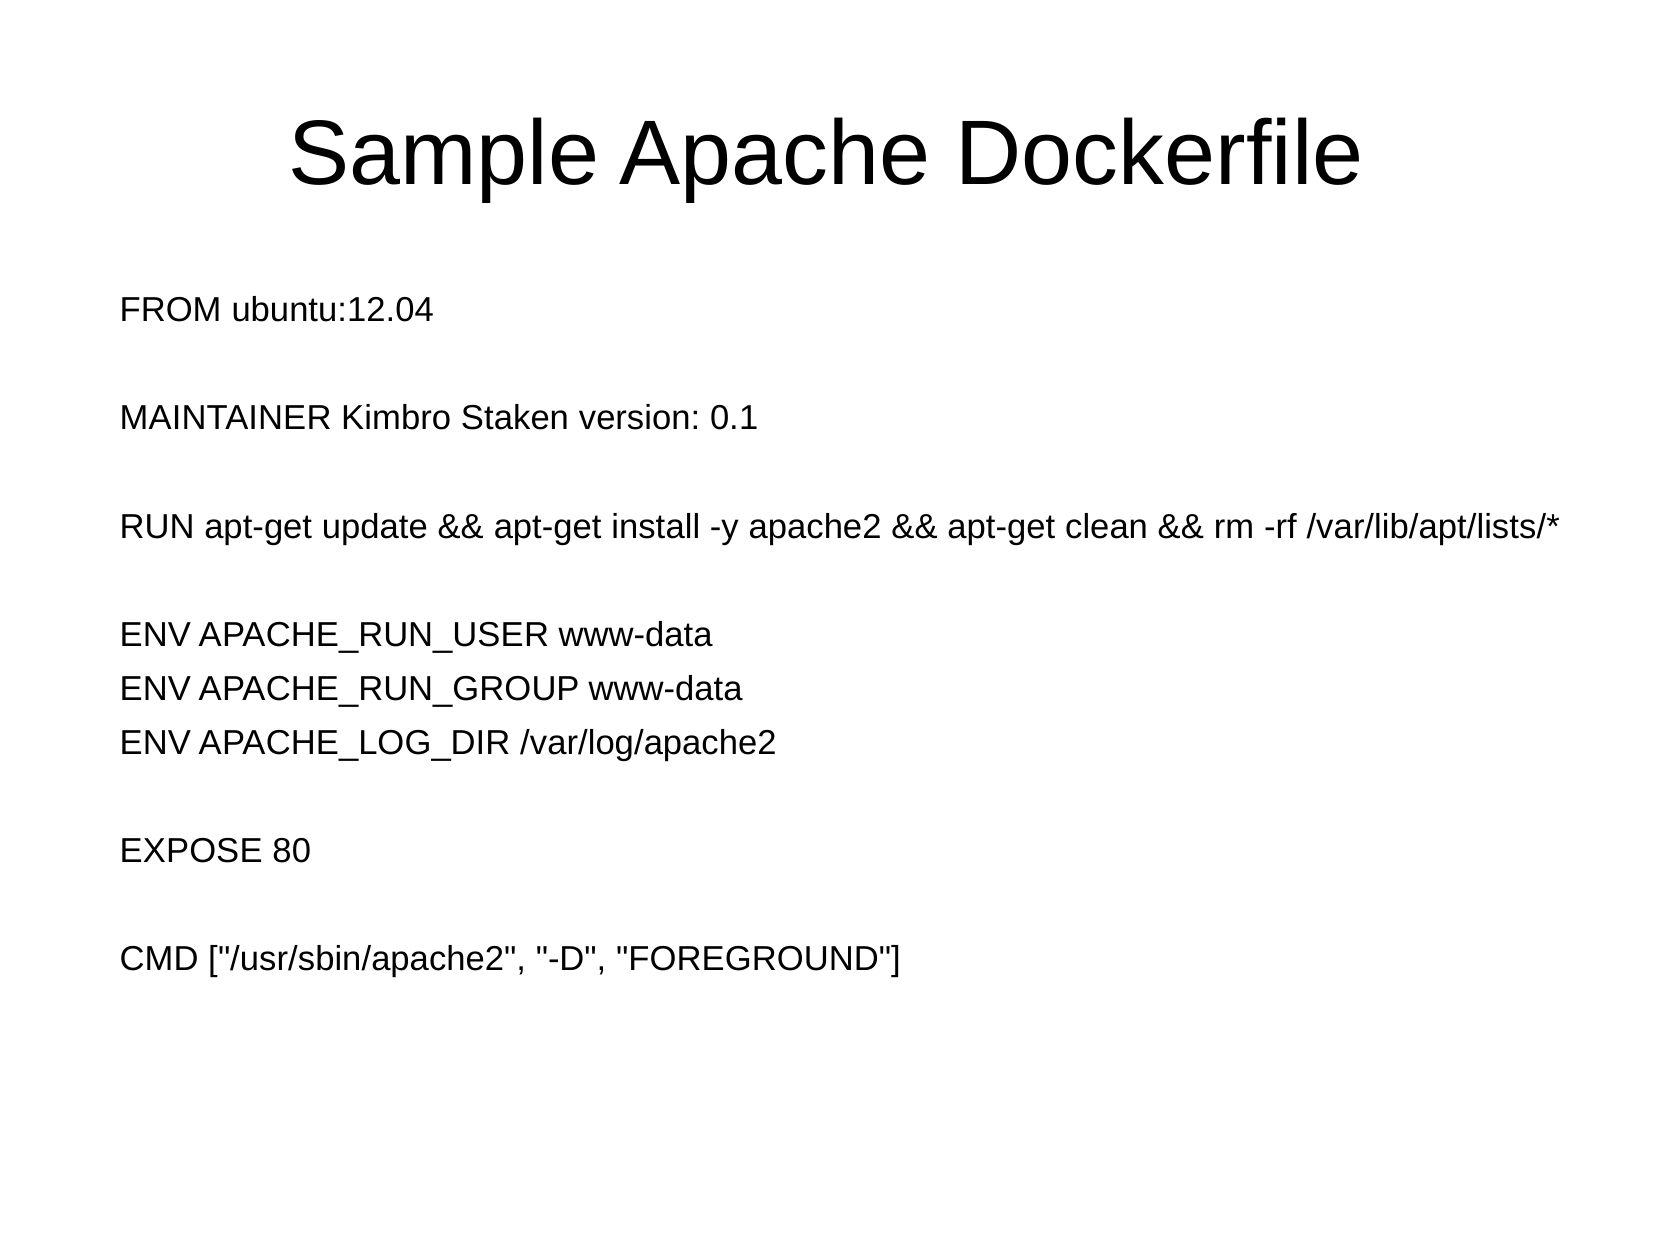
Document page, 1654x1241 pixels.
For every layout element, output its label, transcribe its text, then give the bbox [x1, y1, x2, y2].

list FROM ubuntu:12.04 MAINTAINER Kimbro Staken version: 0.1 RUN apt-get update && apt-get install -y apache2 && apt-get clean && rm -rf /var/lib/apt/lists/* ENV APACHE_RUN_USER www-data ENV APACHE_RUN_GROUP www-data ENV APACHE_LOG_DIR /var/log/apache2 EXPOSE 80 CMD ["/usr/sbin/apache2", "-D", "FOREGROUND"] [82, 290, 1571, 1010]
title Sample Apache Dockerfile [82, 49, 1571, 257]
